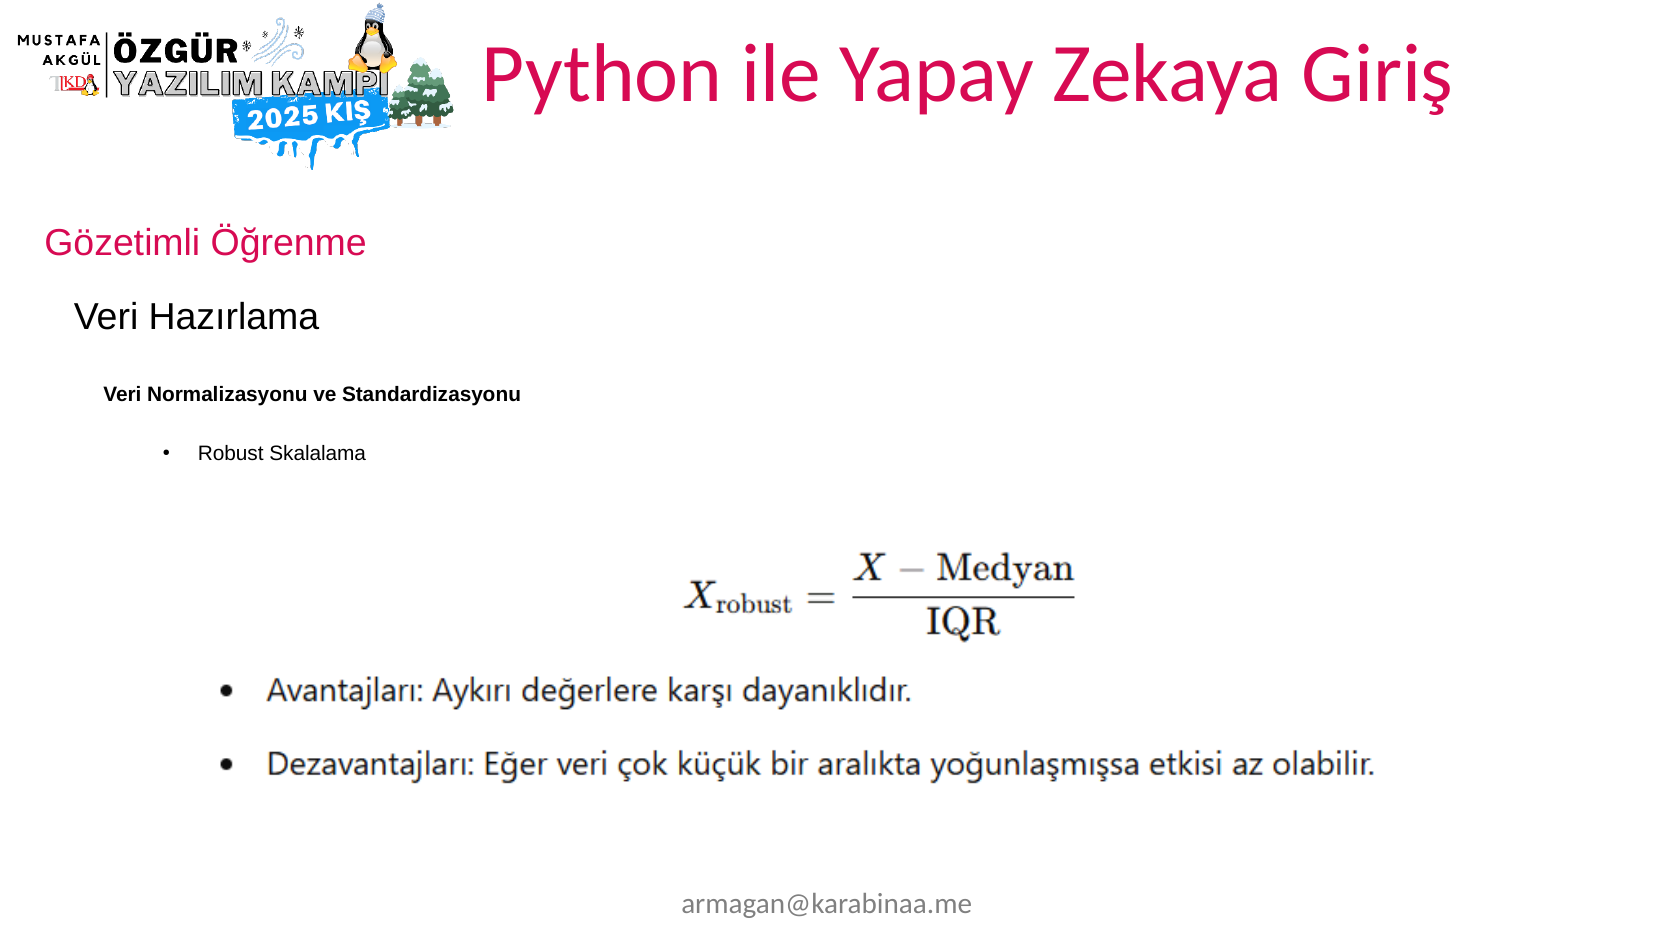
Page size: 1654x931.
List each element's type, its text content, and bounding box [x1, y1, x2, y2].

text_box Veri Hazırlama [59, 288, 621, 355]
text_box Gözetimli Öğrenme [29, 213, 854, 271]
picture [183, 531, 1447, 798]
text_box Python ile Yapay Zekaya Giriş [467, 10, 1654, 126]
picture [0, 0, 463, 177]
text_box armagan@karabinaa.me [0, 877, 1654, 928]
text_box Veri Normalizasyonu ve Standardizasyonu [88, 375, 562, 414]
text_box Robust Skalalama [147, 434, 857, 473]
